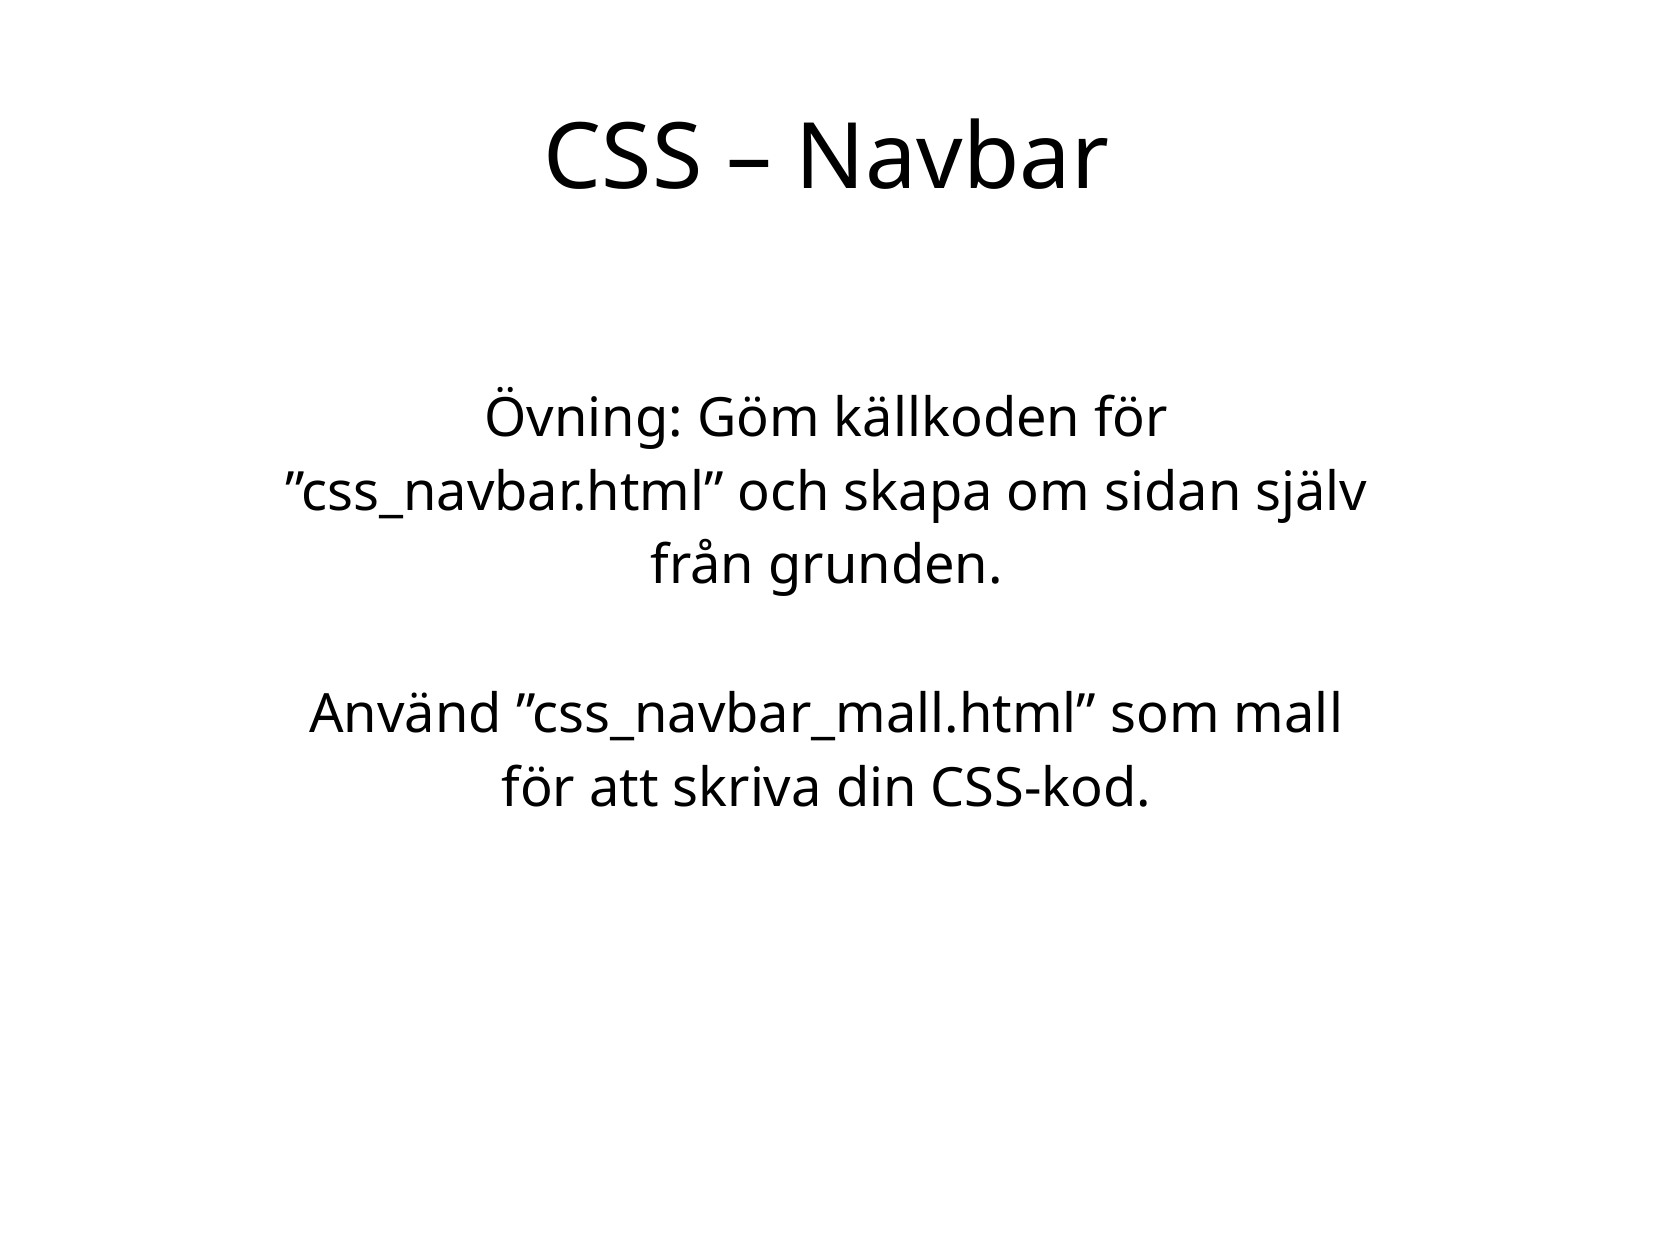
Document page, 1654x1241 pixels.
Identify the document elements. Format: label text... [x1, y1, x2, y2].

title CSS – Navbar [82, 49, 1571, 257]
text_box Övning: Göm källkoden för ”css_navbar.html” och skapa om sidan själv från grunden. Använd ”css_navbar_mall.html” som mall för att skriva din CSS-kod. [283, 378, 1371, 710]
